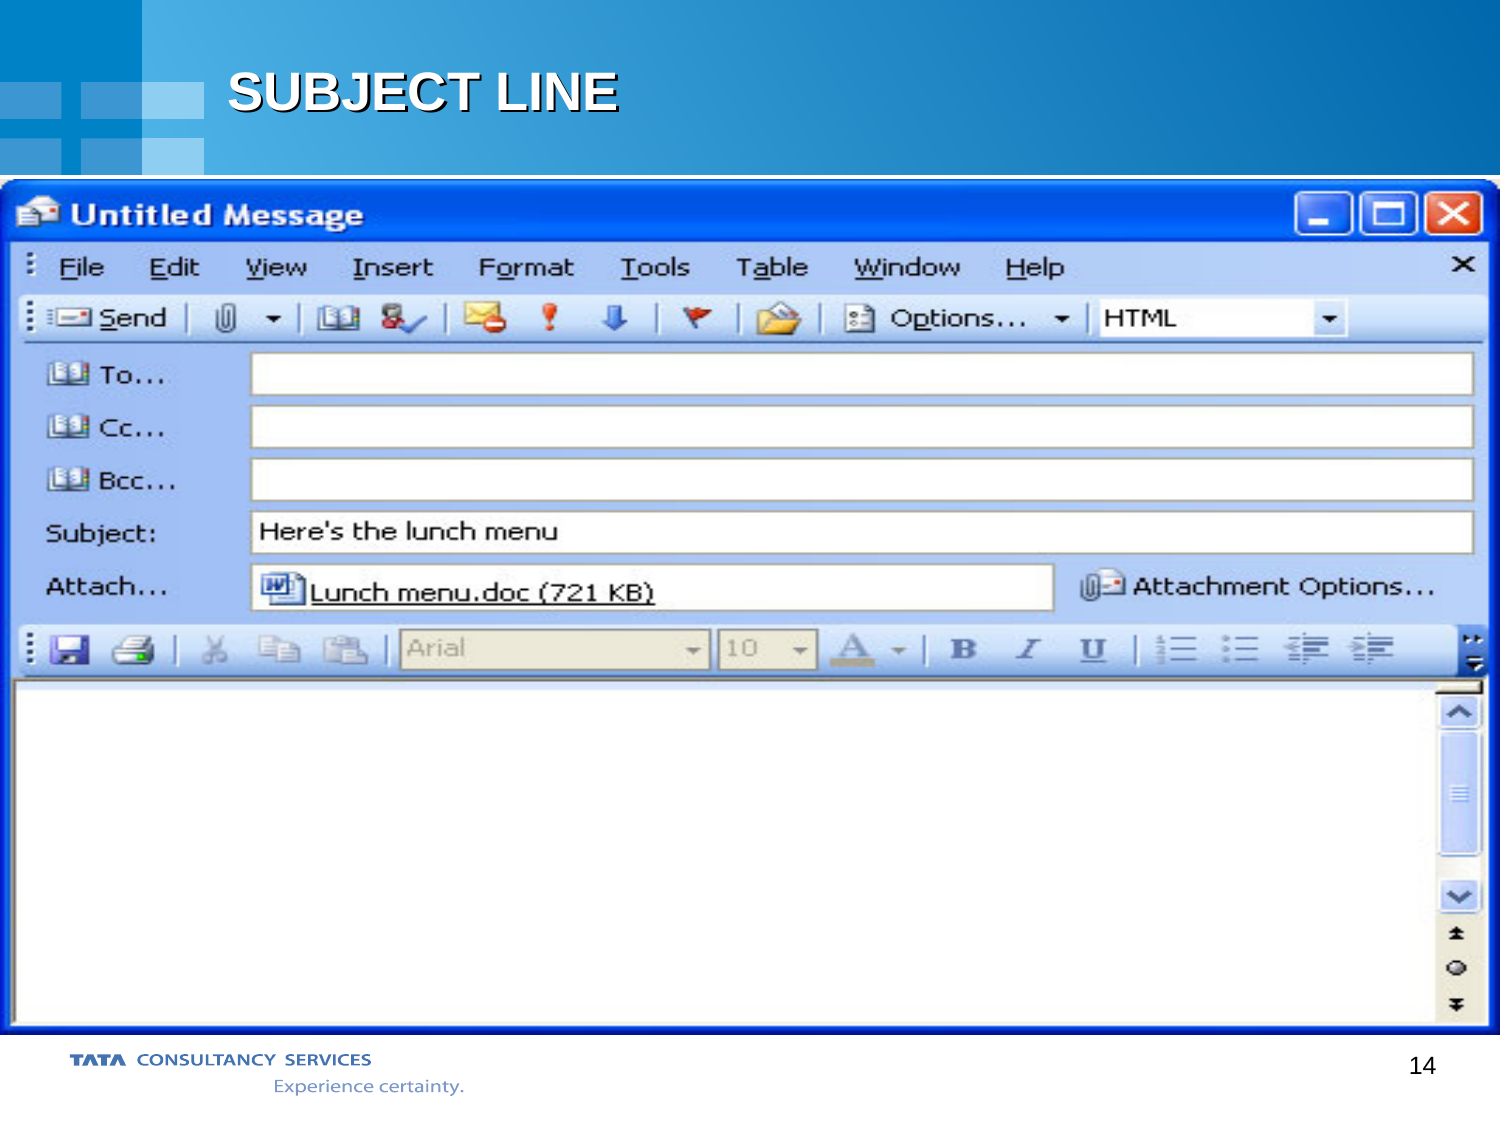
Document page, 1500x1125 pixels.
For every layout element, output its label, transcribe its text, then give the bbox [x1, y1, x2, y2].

title SUBJECT LINE [212, 54, 1448, 135]
picture [0, 179, 1500, 1036]
